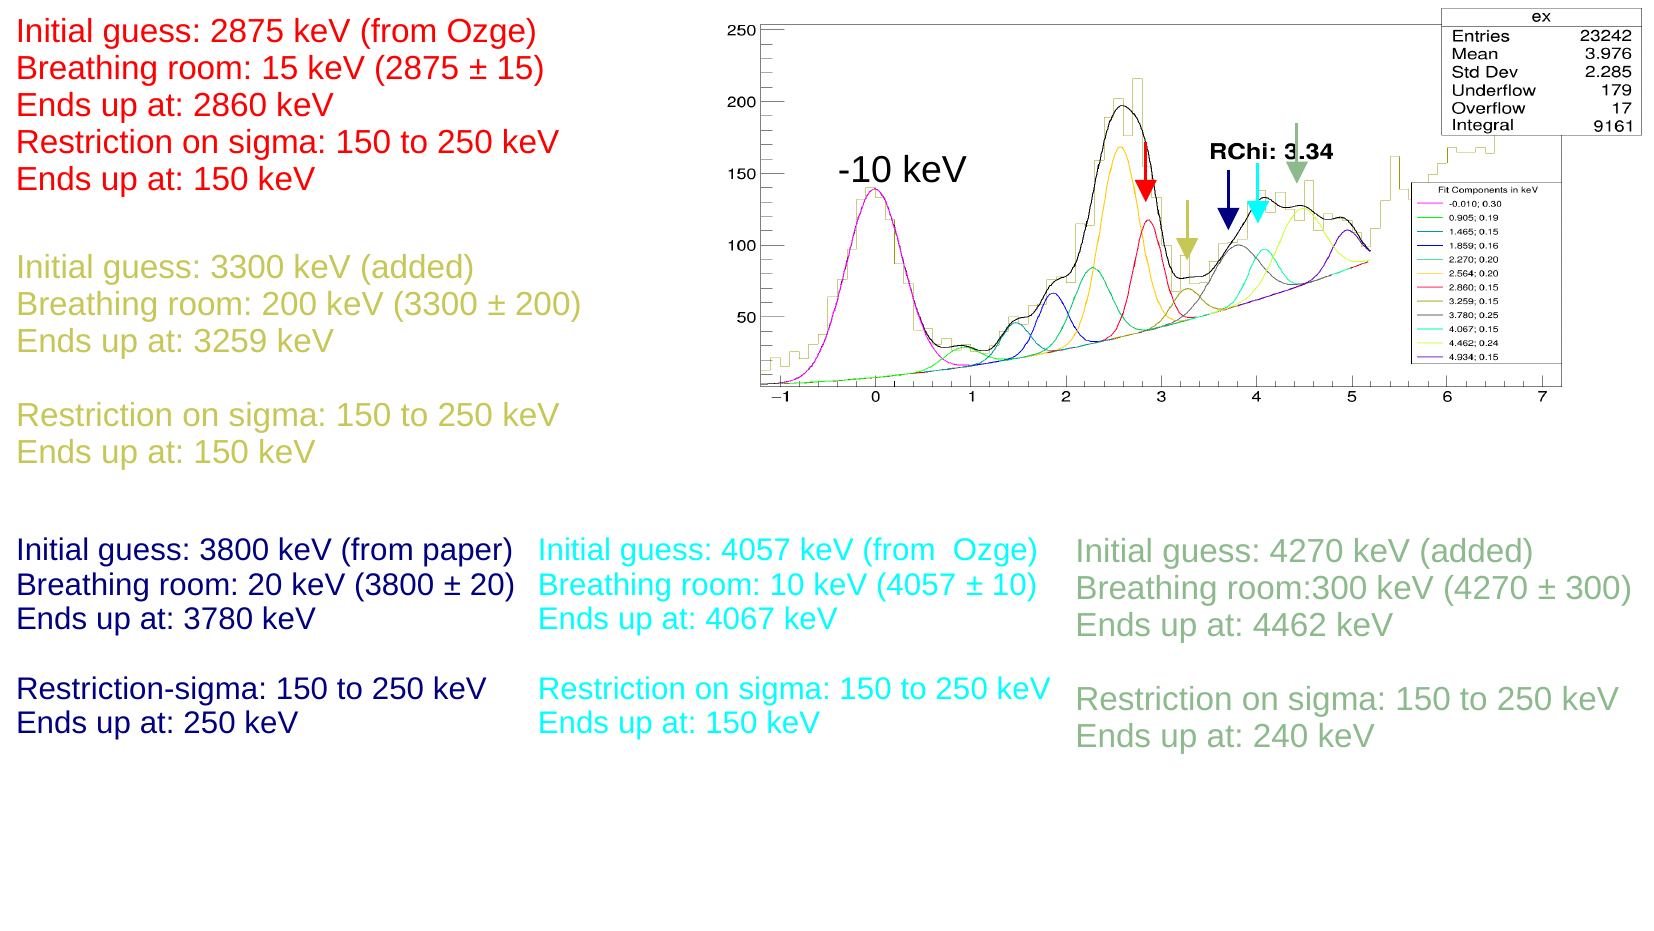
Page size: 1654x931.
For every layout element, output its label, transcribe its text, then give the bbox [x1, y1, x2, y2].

text_box Initial guess: 4057 keV (from Ozge) Breathing room: 10 keV (4057 ± 10) Ends up at: 4067 keV Restriction on sigma: 150 to 250 keV Ends up at: 150 keV [523, 524, 1060, 841]
text_box -10 keV [823, 141, 1005, 221]
text_box Initial guess: 3300 keV (added) Breathing room: 200 keV (3300 ± 200) Ends up at: 3259 keV Restriction on sigma: 150 to 250 keV Ends up at: 150 keV [1, 241, 601, 521]
text_box Initial guess: 4270 keV (added) Breathing room:300 keV (4270 ± 300) Ends up at: 4462 keV Restriction on sigma: 150 to 250 keV Ends up at: 240 keV [1060, 524, 1651, 841]
picture [714, 2, 1652, 414]
text_box Initial guess: 2875 keV (from Ozge) Breathing room: 15 keV (2875 ± 15) Ends up at: 2860 keV Restriction on sigma: 150 to 250 keV Ends up at: 150 keV [1, 5, 638, 285]
text_box Initial guess: 3800 keV (from paper) Breathing room: 20 keV (3800 ± 20) Ends up at: 3780 keV Restriction-sigma: 150 to 250 keV Ends up at: 250 keV [1, 524, 523, 804]
